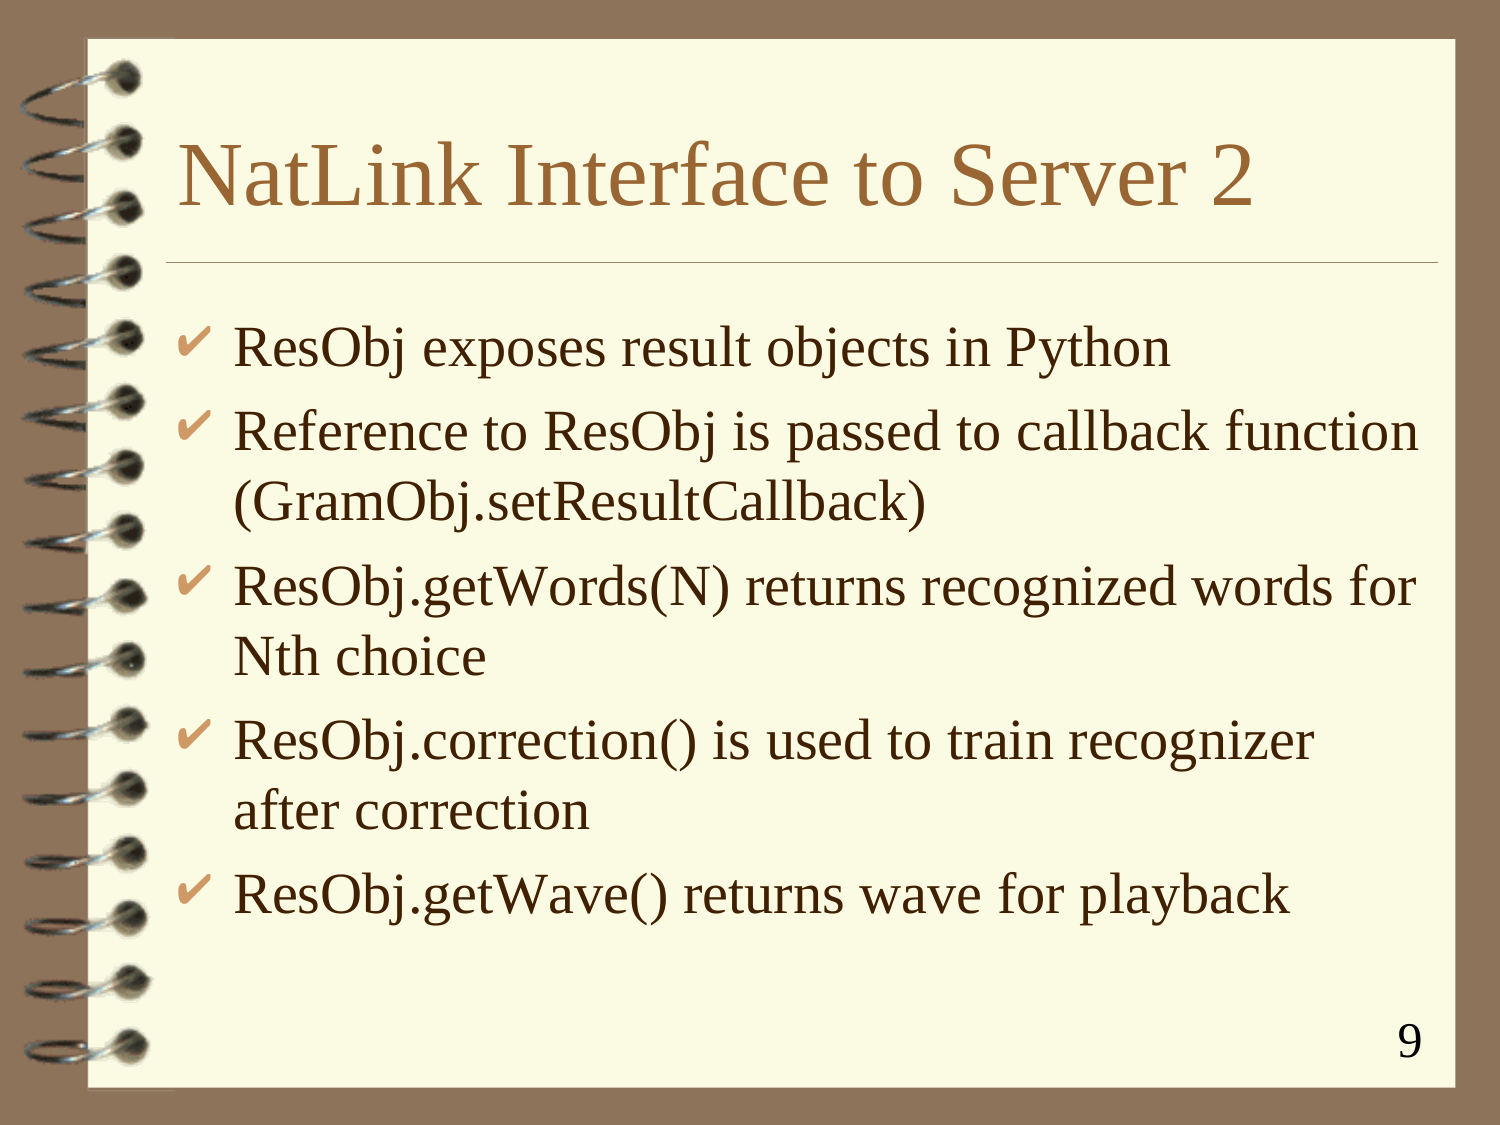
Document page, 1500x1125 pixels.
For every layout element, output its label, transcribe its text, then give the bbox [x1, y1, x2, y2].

picture [0, 0, 175, 1125]
list ResObj exposes result objects in Python Reference to ResObj is passed to callback function (GramObj.setResultCallback) ResObj.getWords(N) returns recognized words for Nth choice ResObj.correction() is used to train recognizer after correction ResObj.getWave() returns wave for playback [162, 299, 1438, 976]
title NatLink Interface to Server 2 [162, 74, 1438, 263]
